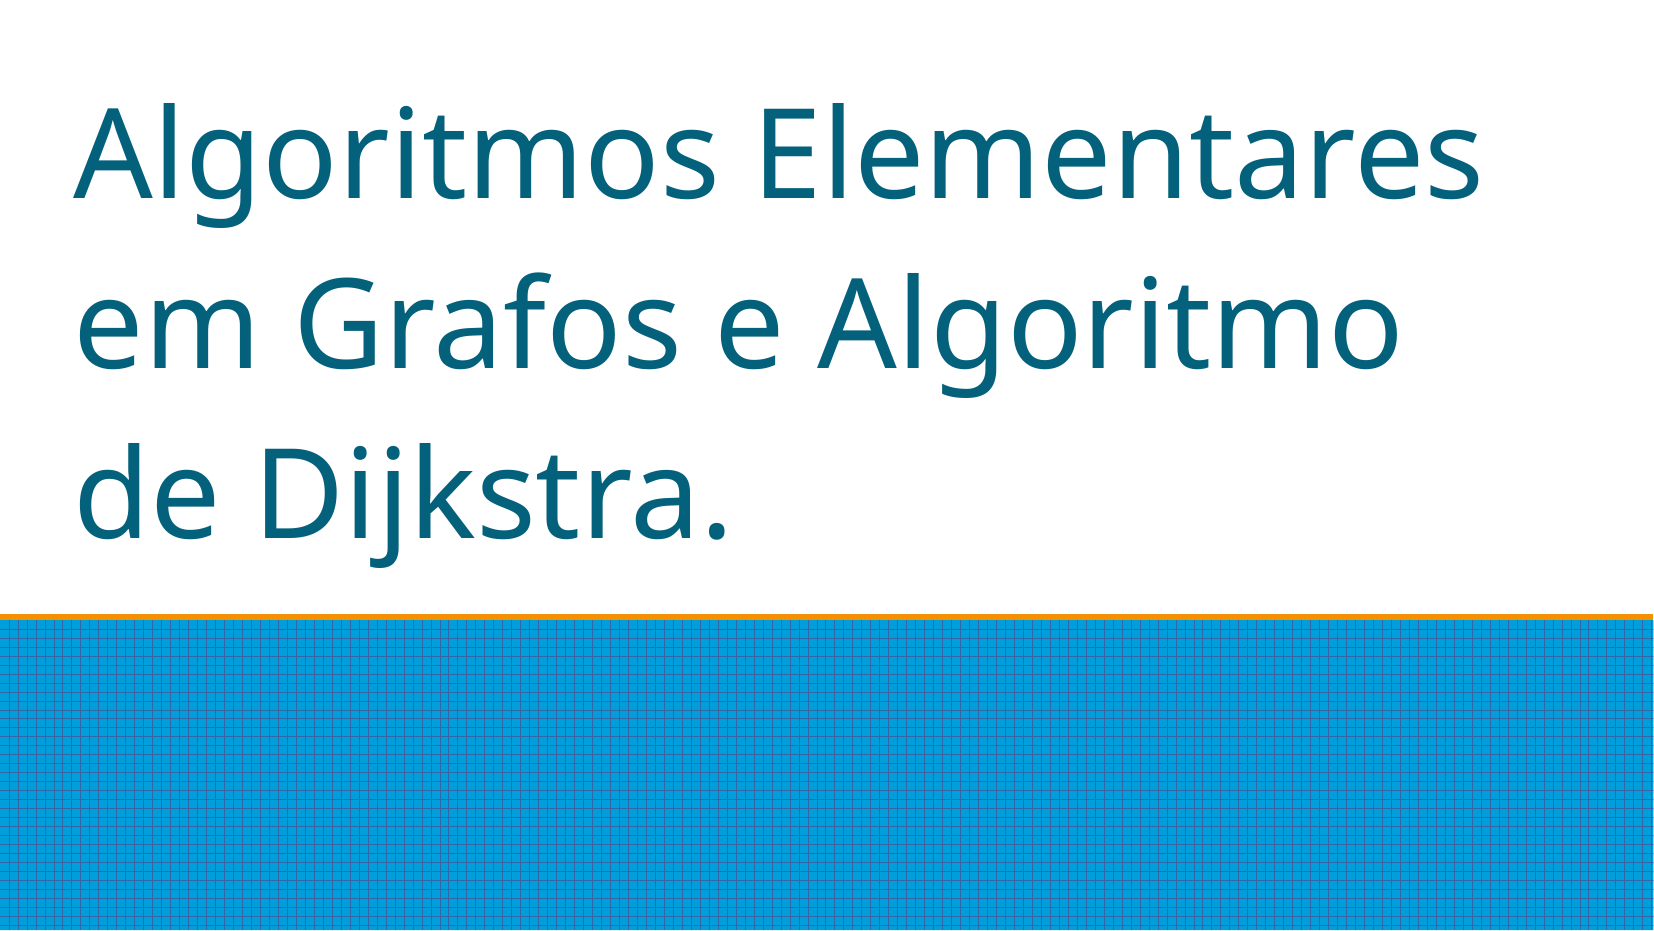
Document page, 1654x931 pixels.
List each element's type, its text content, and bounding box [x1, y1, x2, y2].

title Algoritmos Elementares em Grafos e Algoritmo de Dijkstra. [73, 44, 1551, 576]
